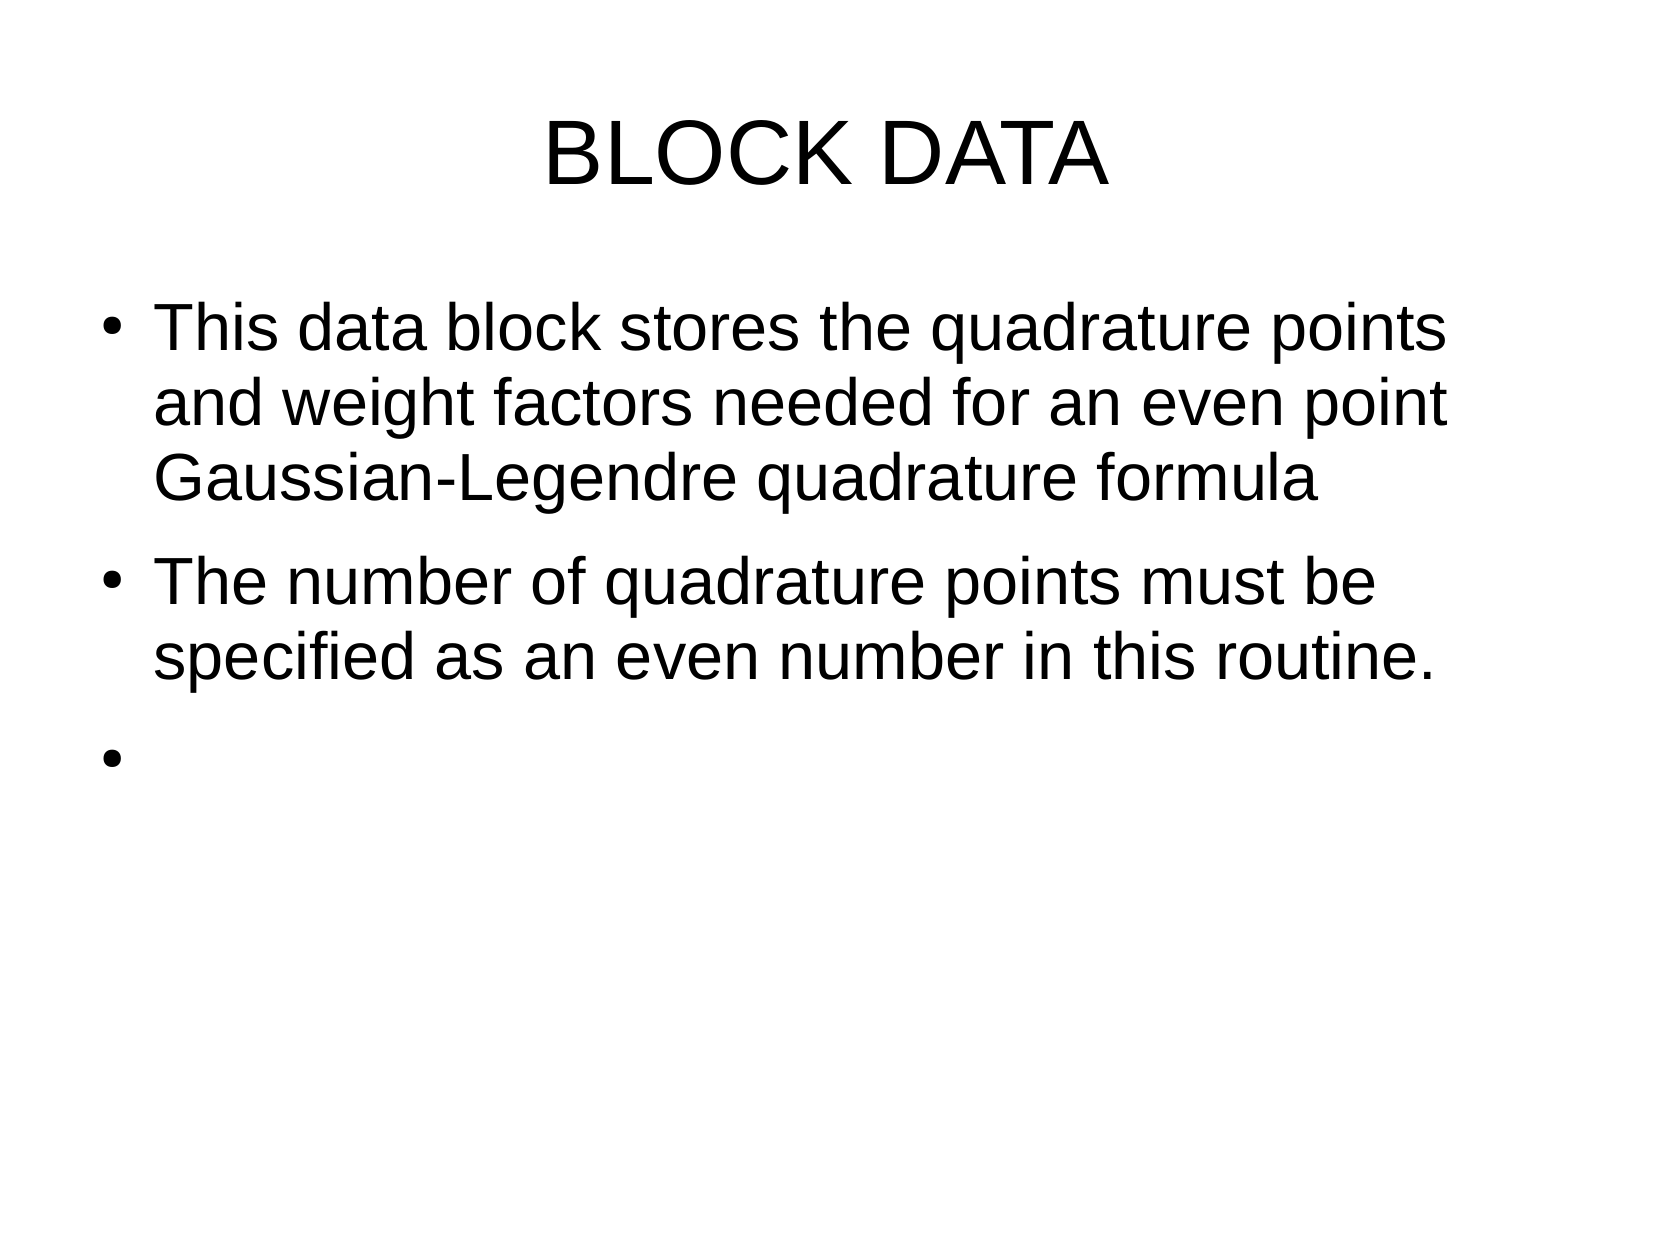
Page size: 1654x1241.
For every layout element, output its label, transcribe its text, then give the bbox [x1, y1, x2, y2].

title BLOCK DATA [82, 49, 1571, 257]
list This data block stores the quadrature points and weight factors needed for an even point Gaussian-Legendre quadrature formula The number of quadrature points must be specified as an even number in this routine. [82, 290, 1571, 1010]
